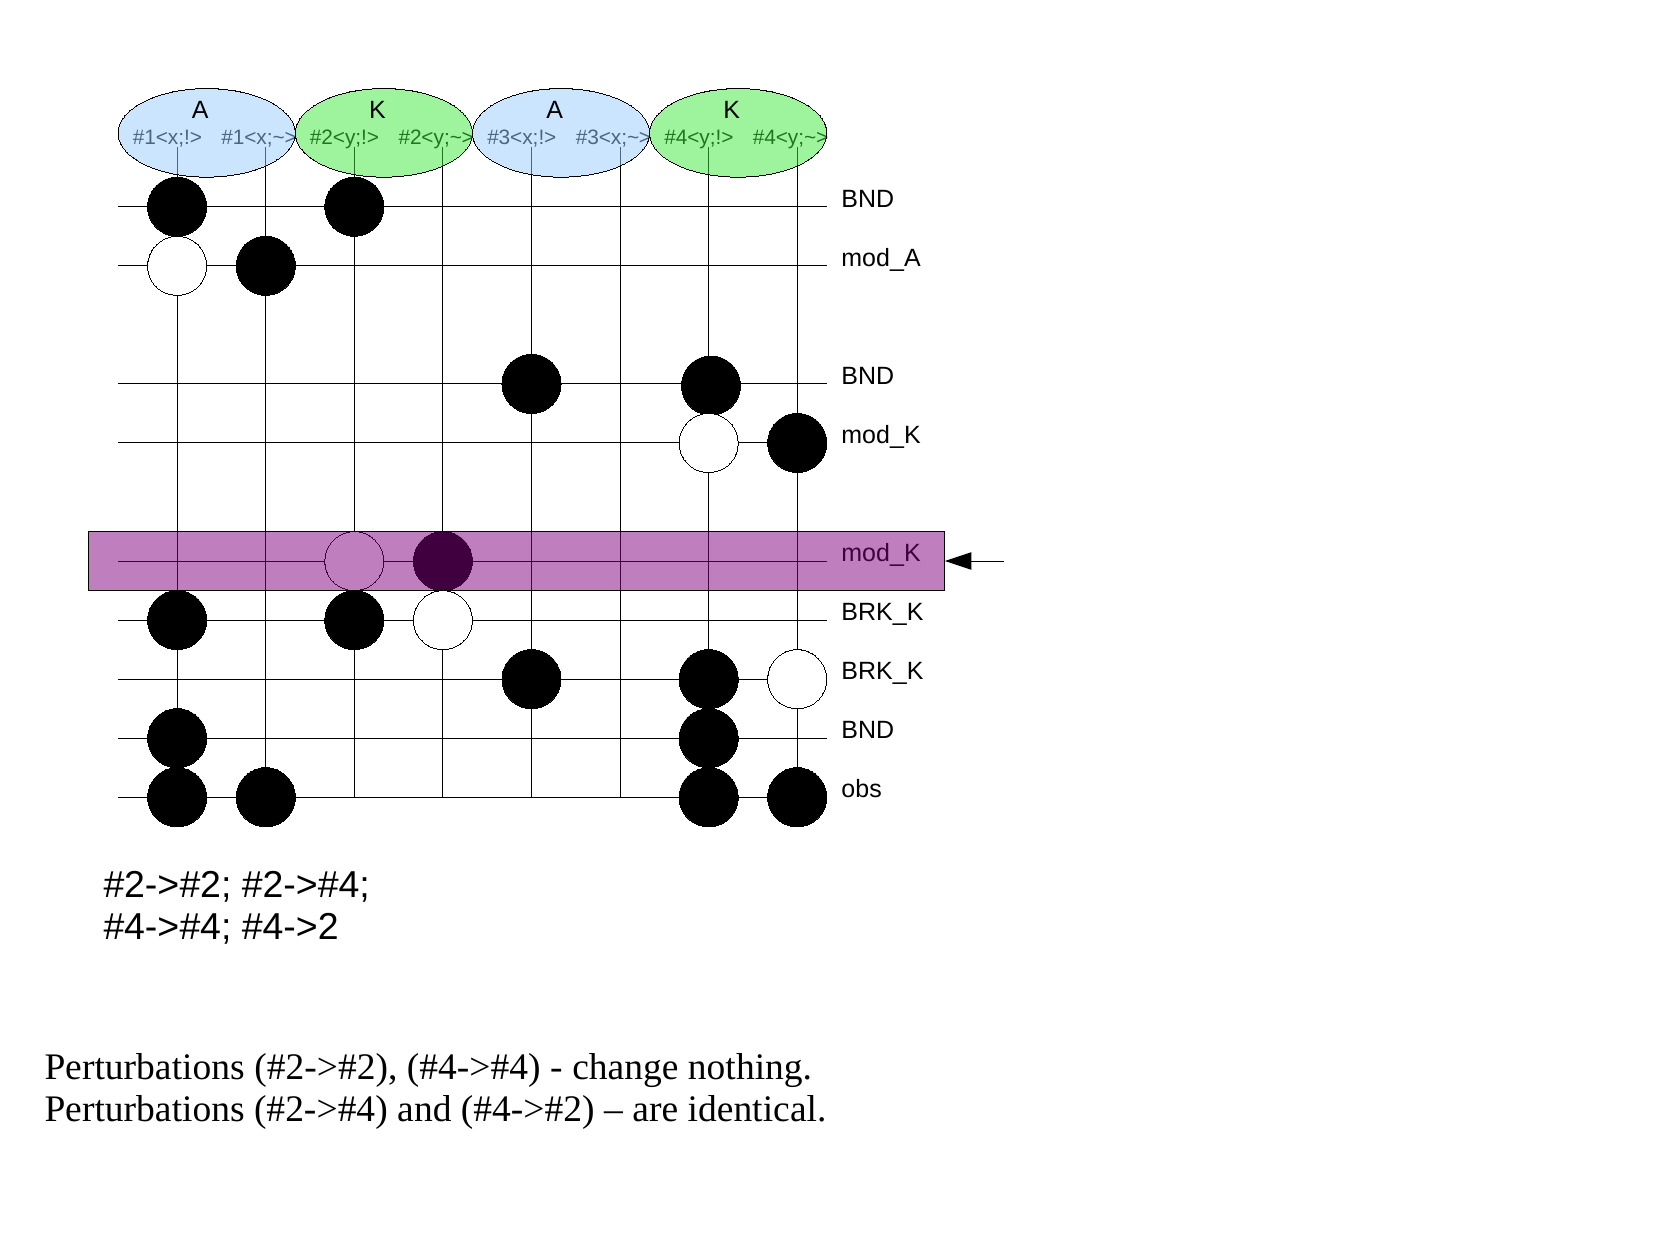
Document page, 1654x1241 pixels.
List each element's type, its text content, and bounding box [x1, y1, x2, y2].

text_box [147, 177, 207, 296]
text_box BRK_K [826, 649, 939, 709]
text_box #1<x;~> [284, 141, 295, 156]
text_box K [354, 88, 401, 132]
text_box [767, 649, 827, 709]
text_box obs [826, 767, 897, 827]
text_box #2->#2; #2->#4; #4->#4; #4->2 [88, 856, 385, 956]
text_box A [177, 88, 224, 132]
text_box #2<y;~> [461, 141, 472, 156]
text_box Perturbations (#2->#2), (#4->#4) - change nothing. Perturbations (#2->#4) and (#4->#2) – are identical. [29, 1038, 843, 1182]
text_box [767, 767, 827, 827]
text_box K [708, 88, 756, 132]
text_box [767, 413, 827, 473]
text_box #2<y;!> [295, 139, 307, 156]
text_box BND [826, 177, 910, 236]
text_box mod_K [826, 413, 937, 473]
text_box BND [826, 708, 910, 768]
text_box BRK_K [826, 591, 939, 649]
text_box #4<y;!> [649, 138, 661, 156]
text_box #1<x;!> [118, 140, 129, 156]
text_box #4<y;~> [815, 118, 843, 156]
text_box [679, 649, 739, 827]
text_box [501, 649, 562, 709]
text_box [88, 531, 945, 650]
text_box #3<x;~> [638, 142, 649, 156]
text_box [501, 354, 562, 414]
text_box [118, 89, 827, 178]
text_box [147, 708, 207, 827]
text_box [236, 236, 296, 296]
text_box [236, 767, 296, 827]
text_box [679, 356, 741, 473]
text_box [324, 177, 384, 237]
text_box #3<x;!> [472, 138, 484, 156]
text_box A [531, 88, 578, 132]
text_box BND [826, 354, 910, 413]
text_box mod_A [826, 236, 937, 296]
